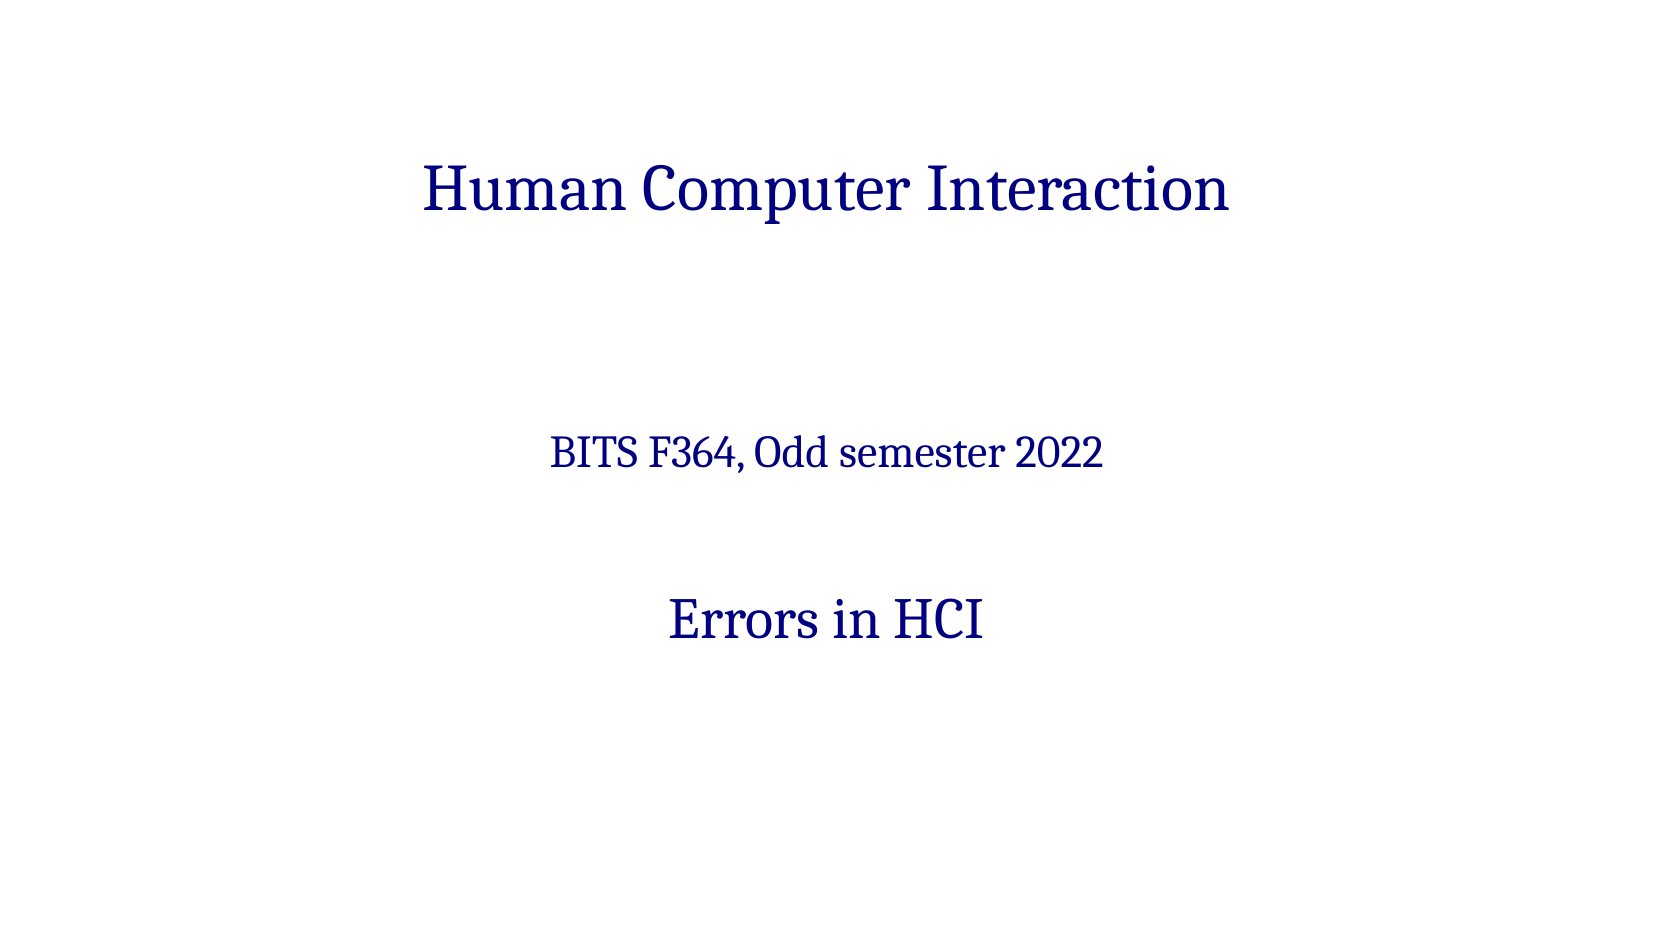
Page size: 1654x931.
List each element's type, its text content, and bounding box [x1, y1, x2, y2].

subtitle Human Computer Interaction BITS F364, Odd semester 2022 Errors in HCI [82, 37, 1571, 757]
